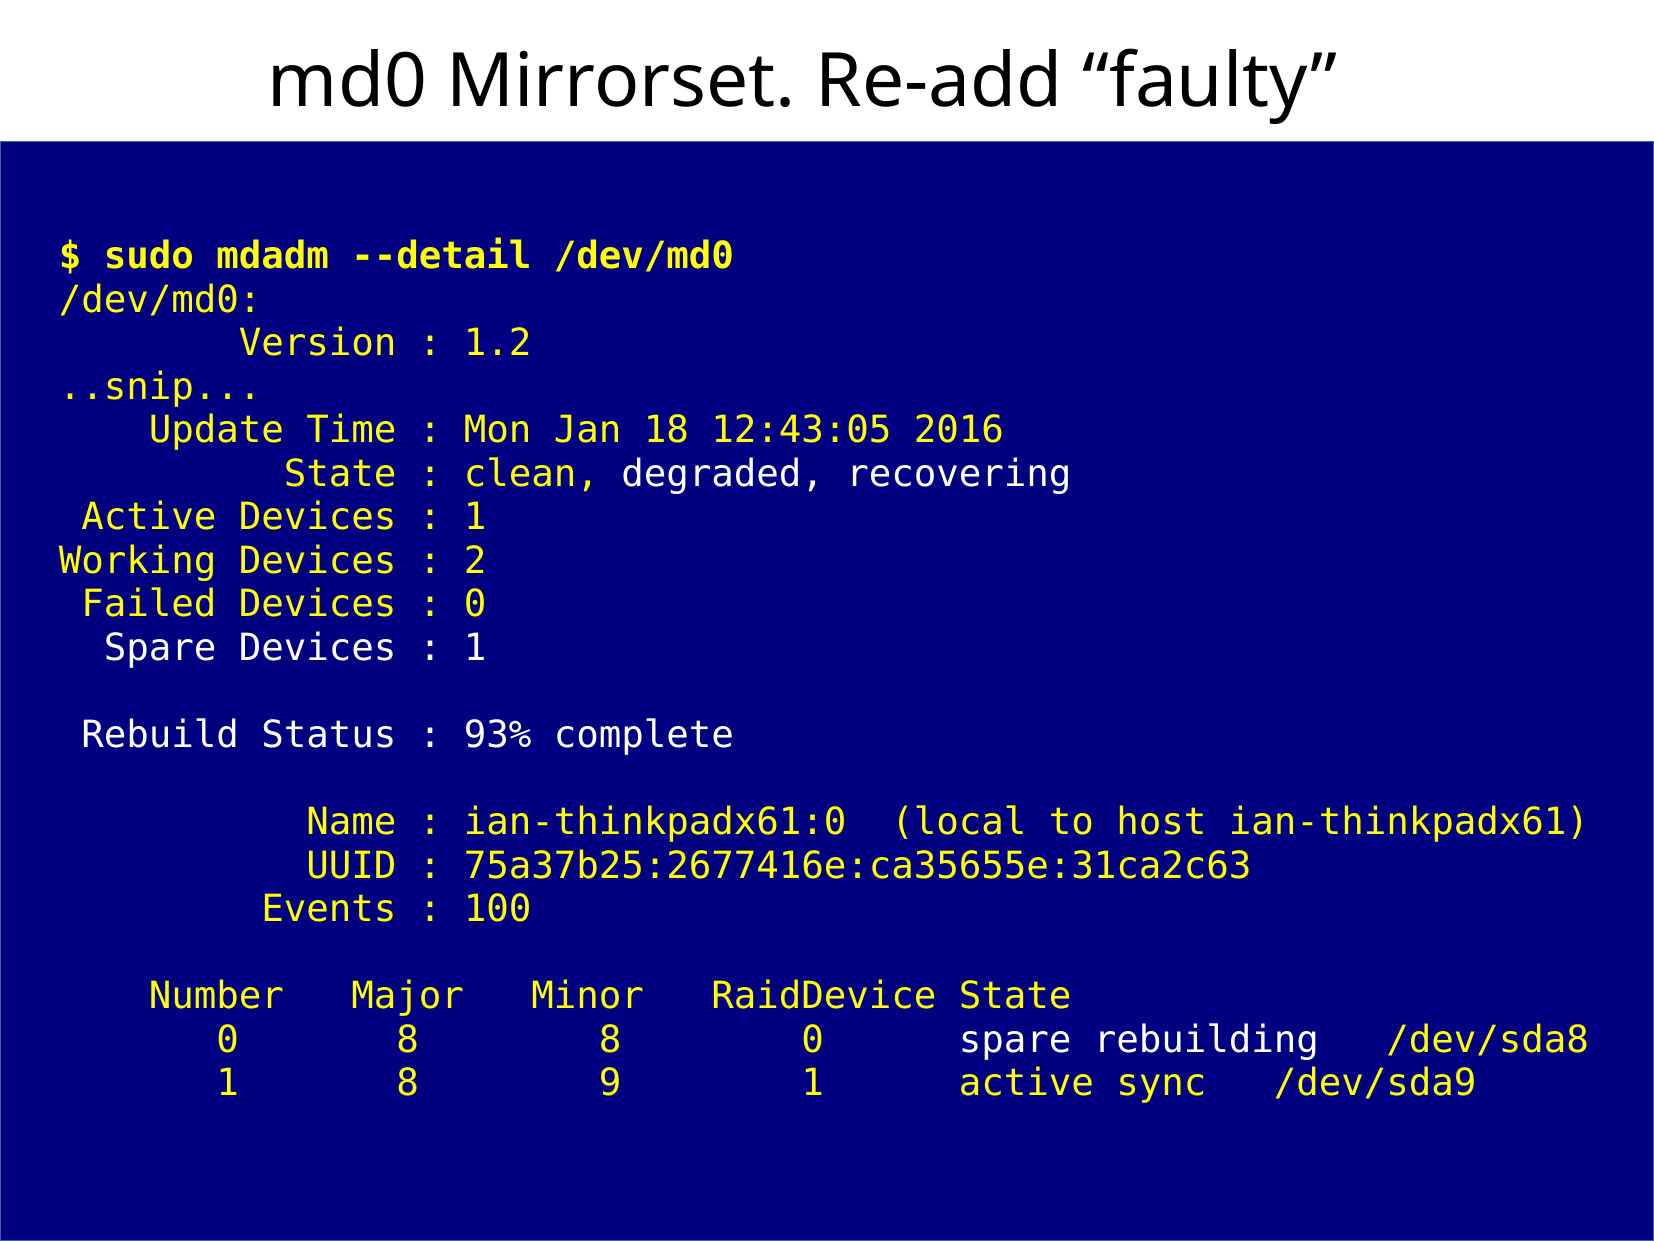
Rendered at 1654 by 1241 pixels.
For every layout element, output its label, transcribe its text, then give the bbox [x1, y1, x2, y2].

title md0 Mirrorset. Re-add “faulty” [59, 36, 1548, 119]
text_box $ sudo mdadm --detail /dev/md0 /dev/md0: Version : 1.2 ..snip... Update Time : Mon Jan 18 12:43:05 2016 State : clean, degraded, recovering Active Devices : 1 Working Devices : 2 Failed Devices : 0 Spare Devices : 1 Rebuild Status : 93% complete Name : ian-thinkpadx61:0 (local to host ian-thinkpadx61) UUID : 75a37b25:2677416e:ca35655e:31ca2c63 Events : 100 Number Major Minor RaidDevice State 0 8 8 0 spare rebuilding /dev/sda8 1 8 9 1 active sync /dev/sda9 [0, 141, 1654, 1241]
